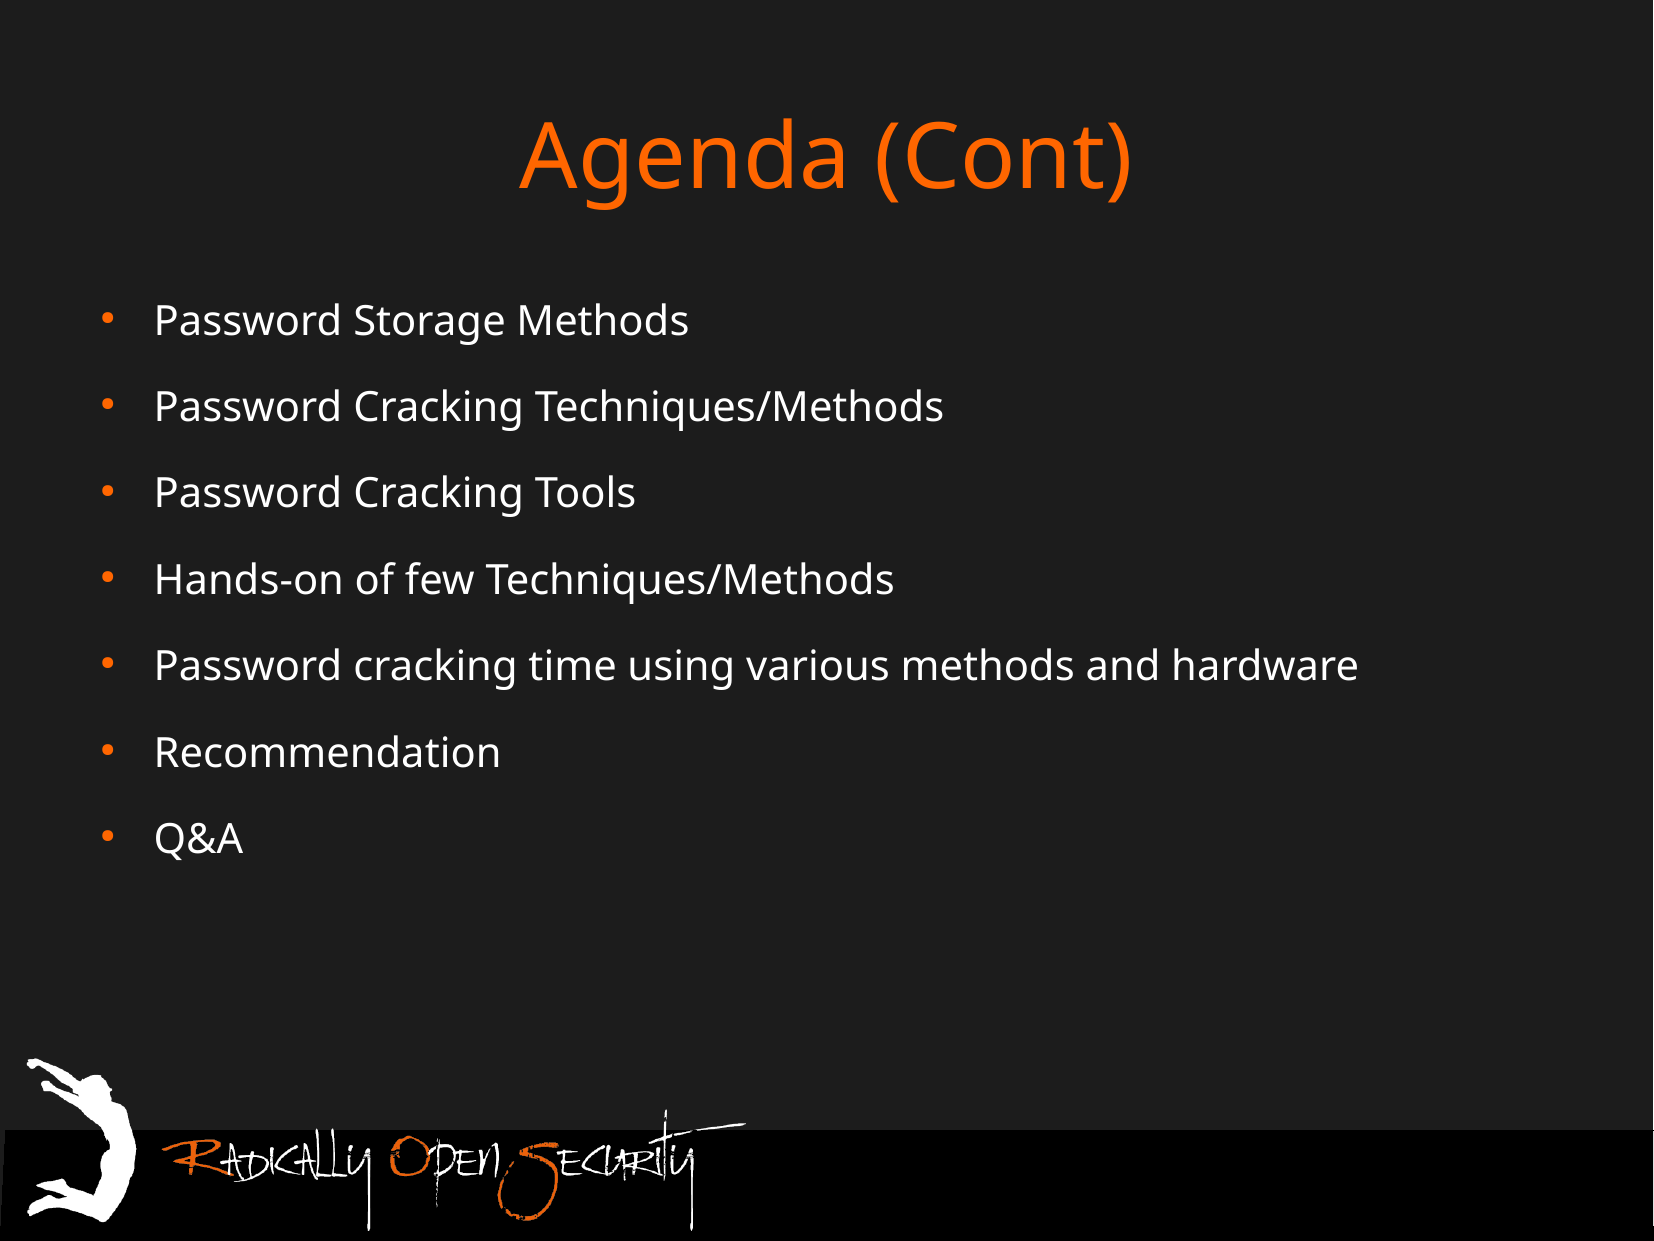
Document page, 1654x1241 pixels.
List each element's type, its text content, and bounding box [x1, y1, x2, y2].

title Agenda (Cont) [82, 49, 1571, 257]
list Password Storage Methods Password Cracking Techniques/Methods Password Cracking Tools Hands-on of few Techniques/Methods Password cracking time using various methods and hardware Recommendation Q&A [82, 290, 1571, 1010]
picture [0, 1022, 778, 1241]
